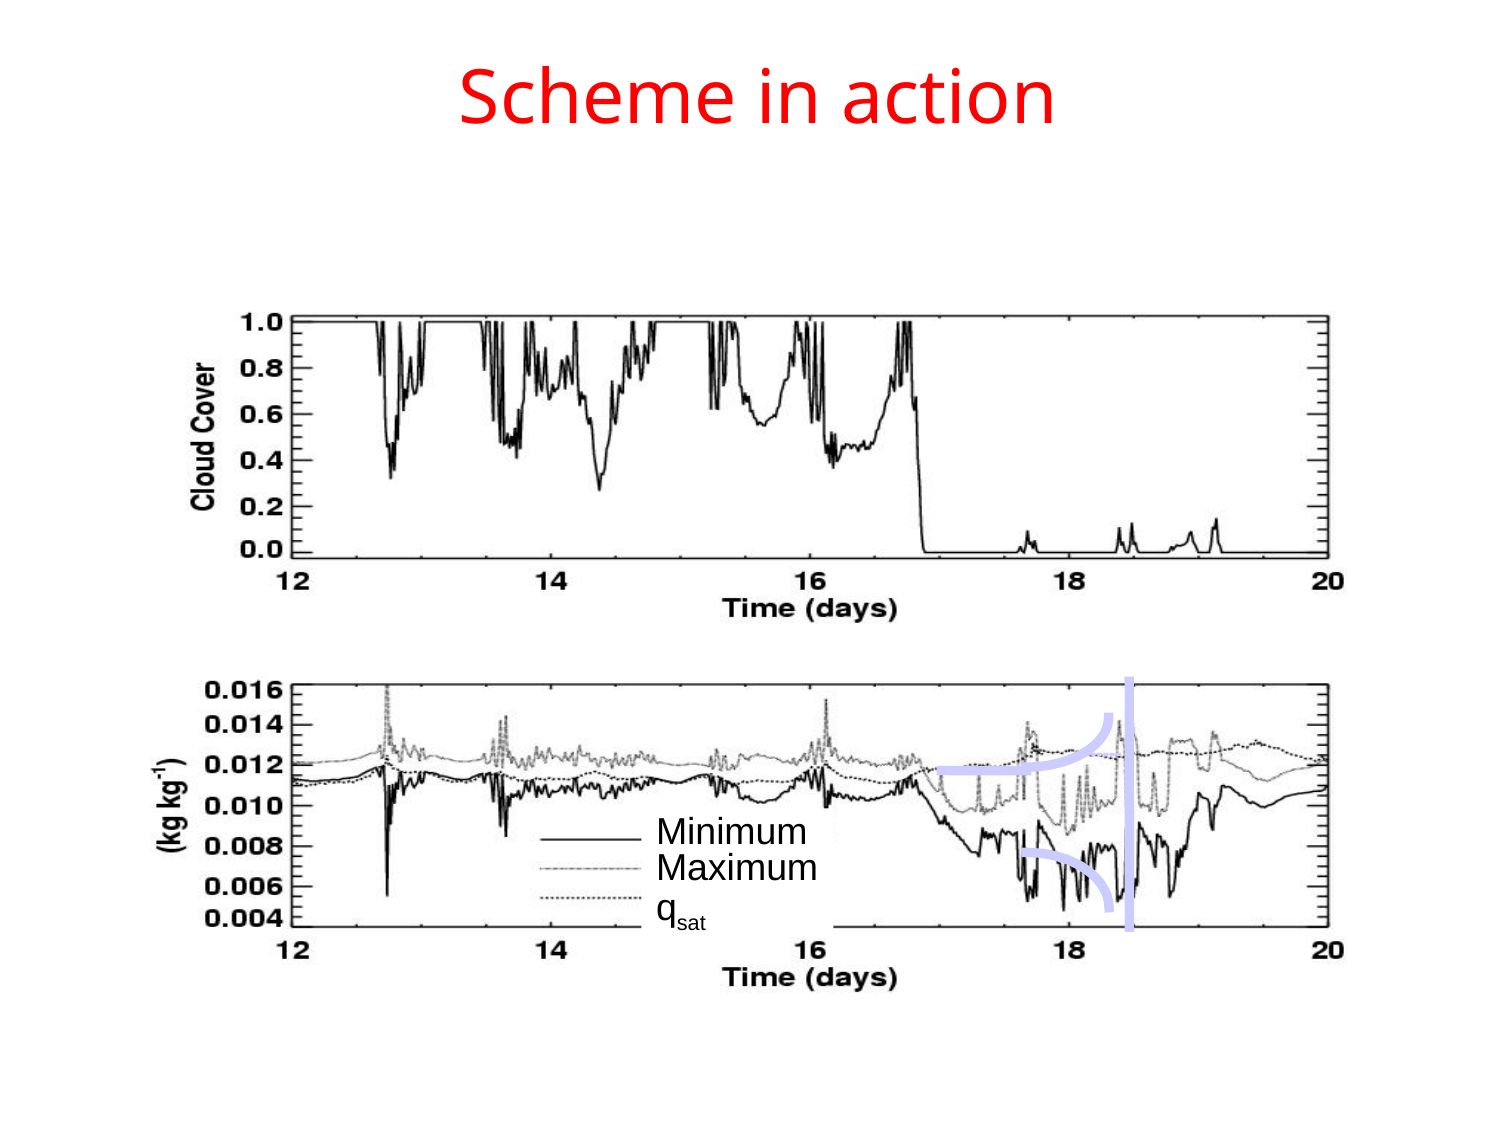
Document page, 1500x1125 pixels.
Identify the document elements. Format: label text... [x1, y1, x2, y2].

text_box Minimum Maximum qsat [641, 808, 834, 937]
picture [127, 274, 1378, 1011]
title Scheme in action [158, 24, 1359, 163]
